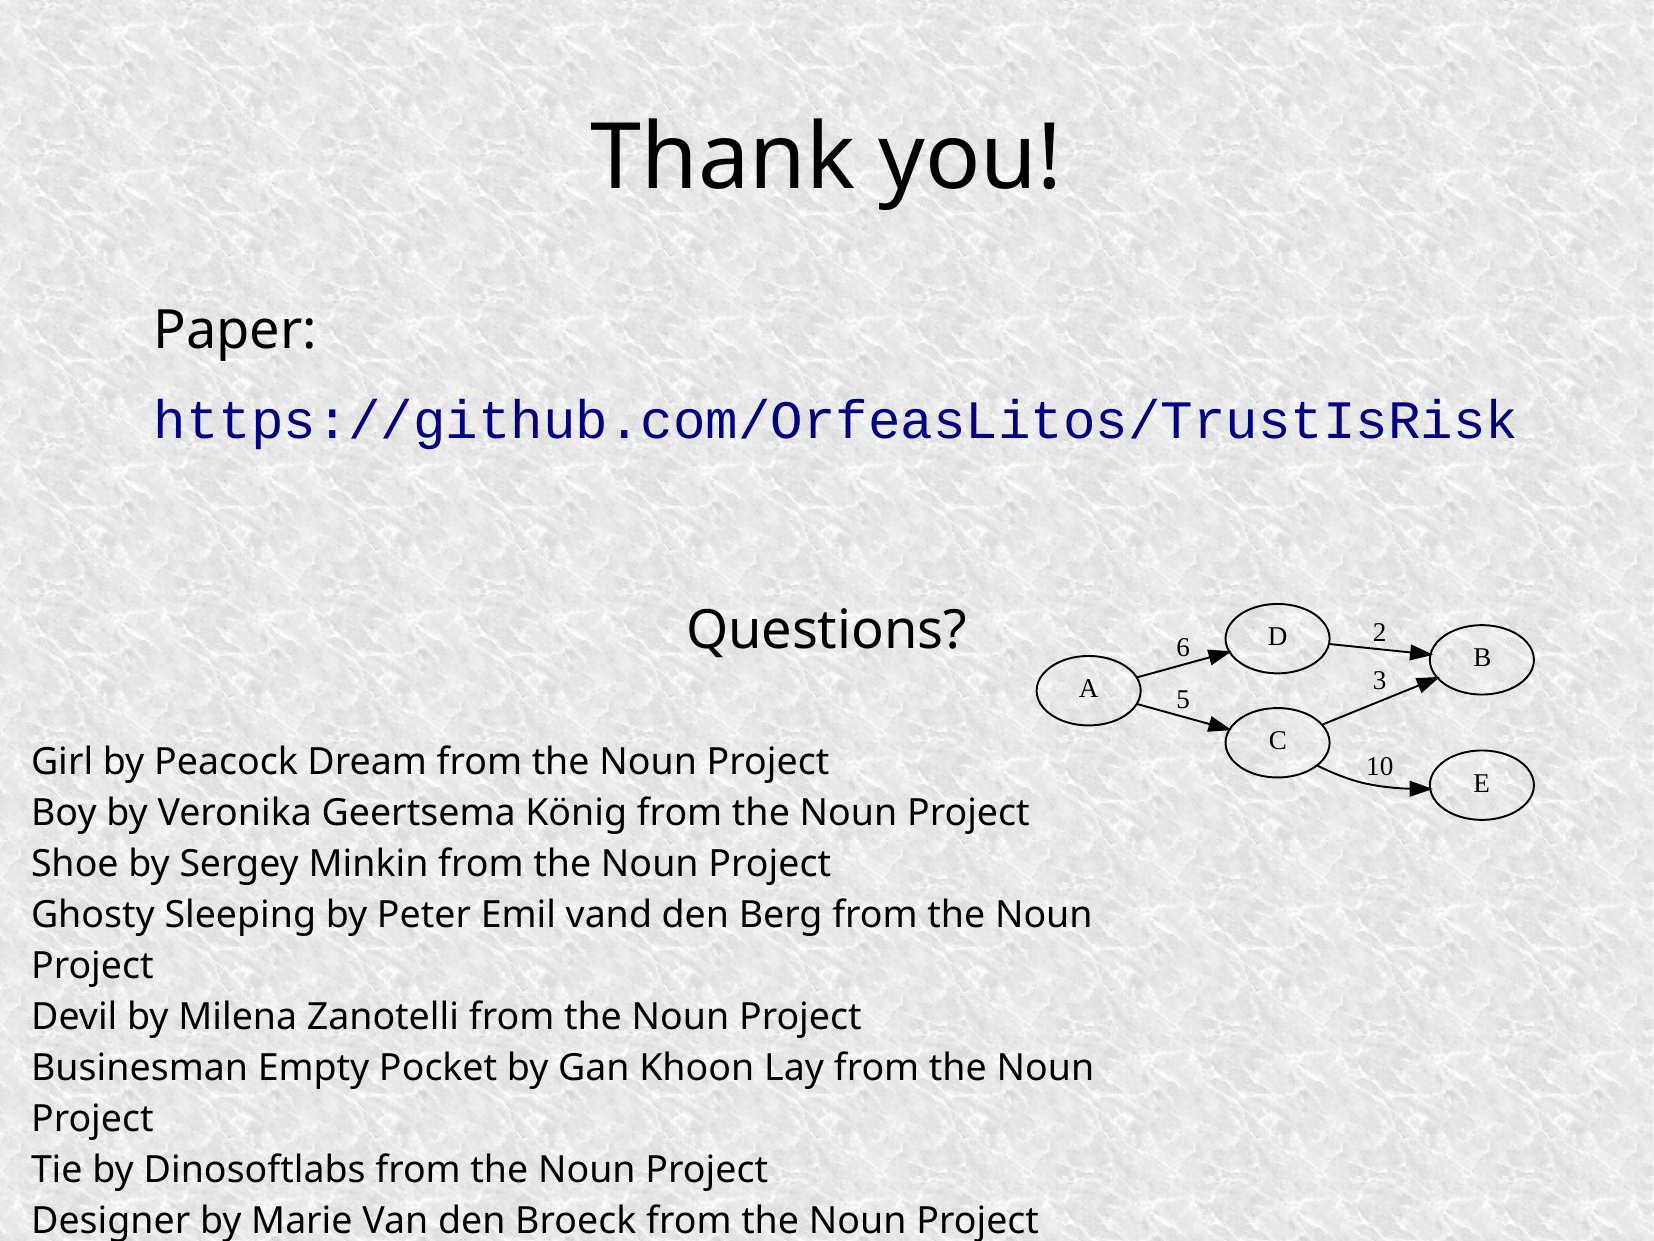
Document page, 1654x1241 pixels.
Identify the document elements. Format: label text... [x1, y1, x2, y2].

text_box Girl by Peacock Dream from the Noun Project Boy by Veronika Geertsema König from the Noun Project Shoe by Sergey Minkin from the Noun Project Ghosty Sleeping by Peter Emil vand den Berg from the Noun Project Devil by Milena Zanotelli from the Noun Project Businesman Empty Pocket by Gan Khoon Lay from the Noun Project Tie by Dinosoftlabs from the Noun Project Designer by Marie Van den Broeck from the Noun Project Bitcoin Piggy Bank by TMD from the Noun Project Emoji art by http://emojione.com [16, 726, 1205, 1179]
list Paper: https://github.com/OrfeasLitos/TrustIsRisk [82, 290, 1571, 1010]
picture [0, 0, 1654, 1241]
picture [112, 1215, 124, 1231]
title Thank you! [82, 49, 1571, 257]
text_box Questions? [601, 582, 1052, 659]
